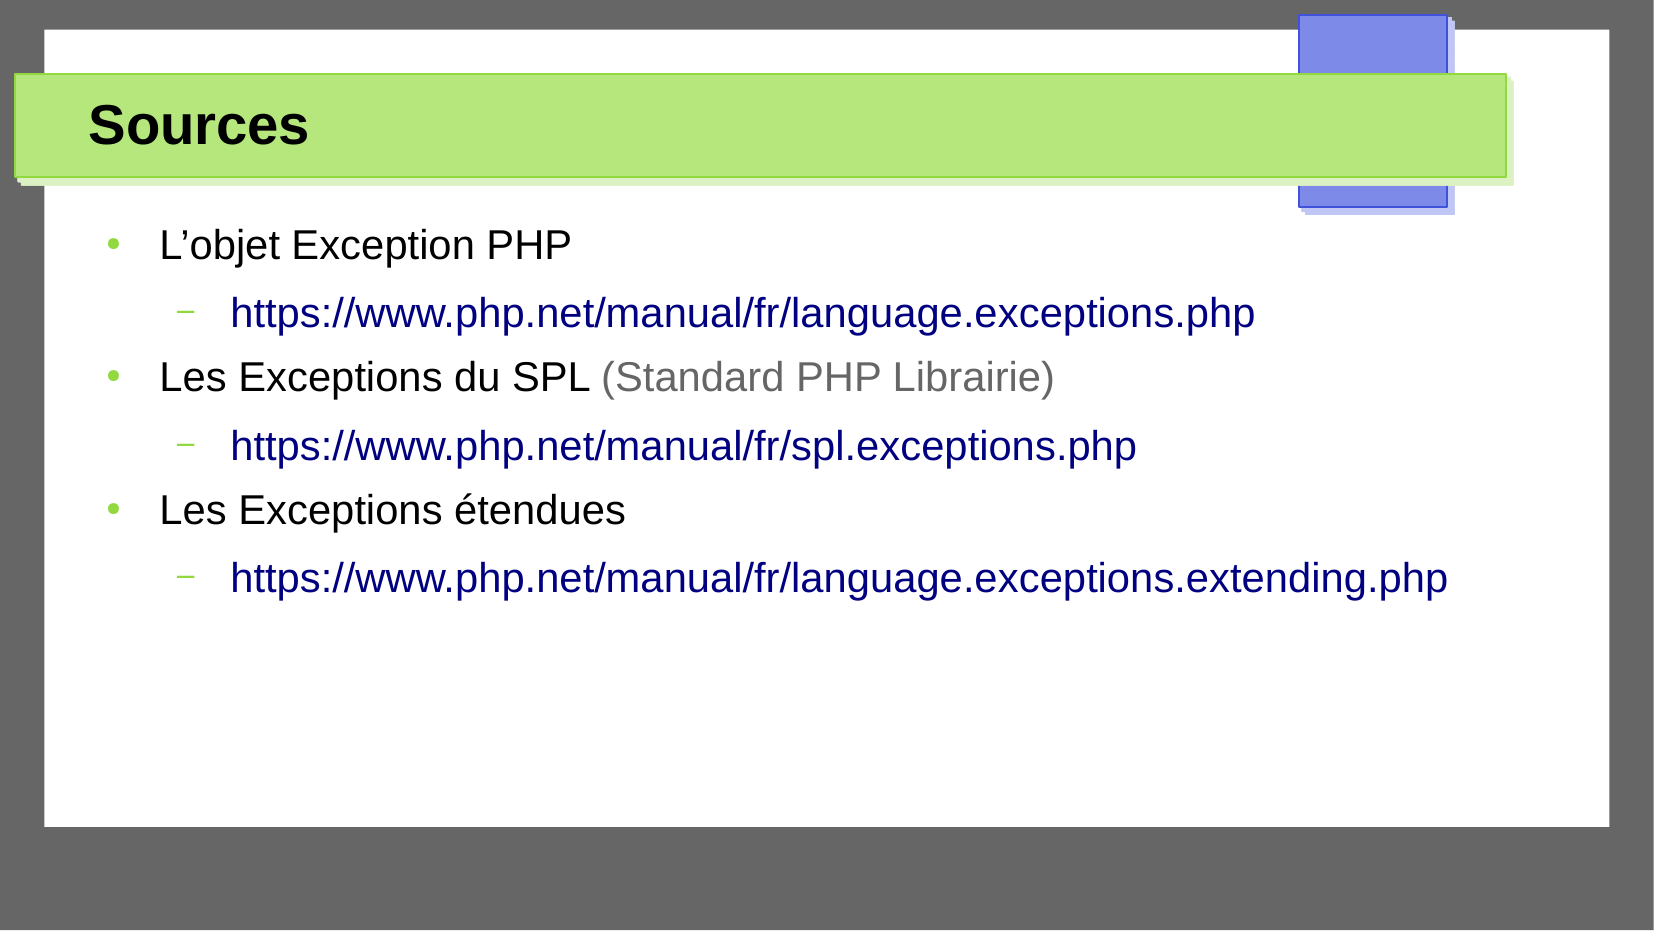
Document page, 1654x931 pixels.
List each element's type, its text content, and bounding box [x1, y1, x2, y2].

list L’objet Exception PHP https://www.php.net/manual/fr/language.exceptions.php Les Exceptions du SPL (Standard PHP Librairie) https://www.php.net/manual/fr/spl.exceptions.php Les Exceptions étendues https://www.php.net/manual/fr/language.exceptions.extending.php [88, 221, 1565, 813]
title Sources [88, 73, 1506, 178]
